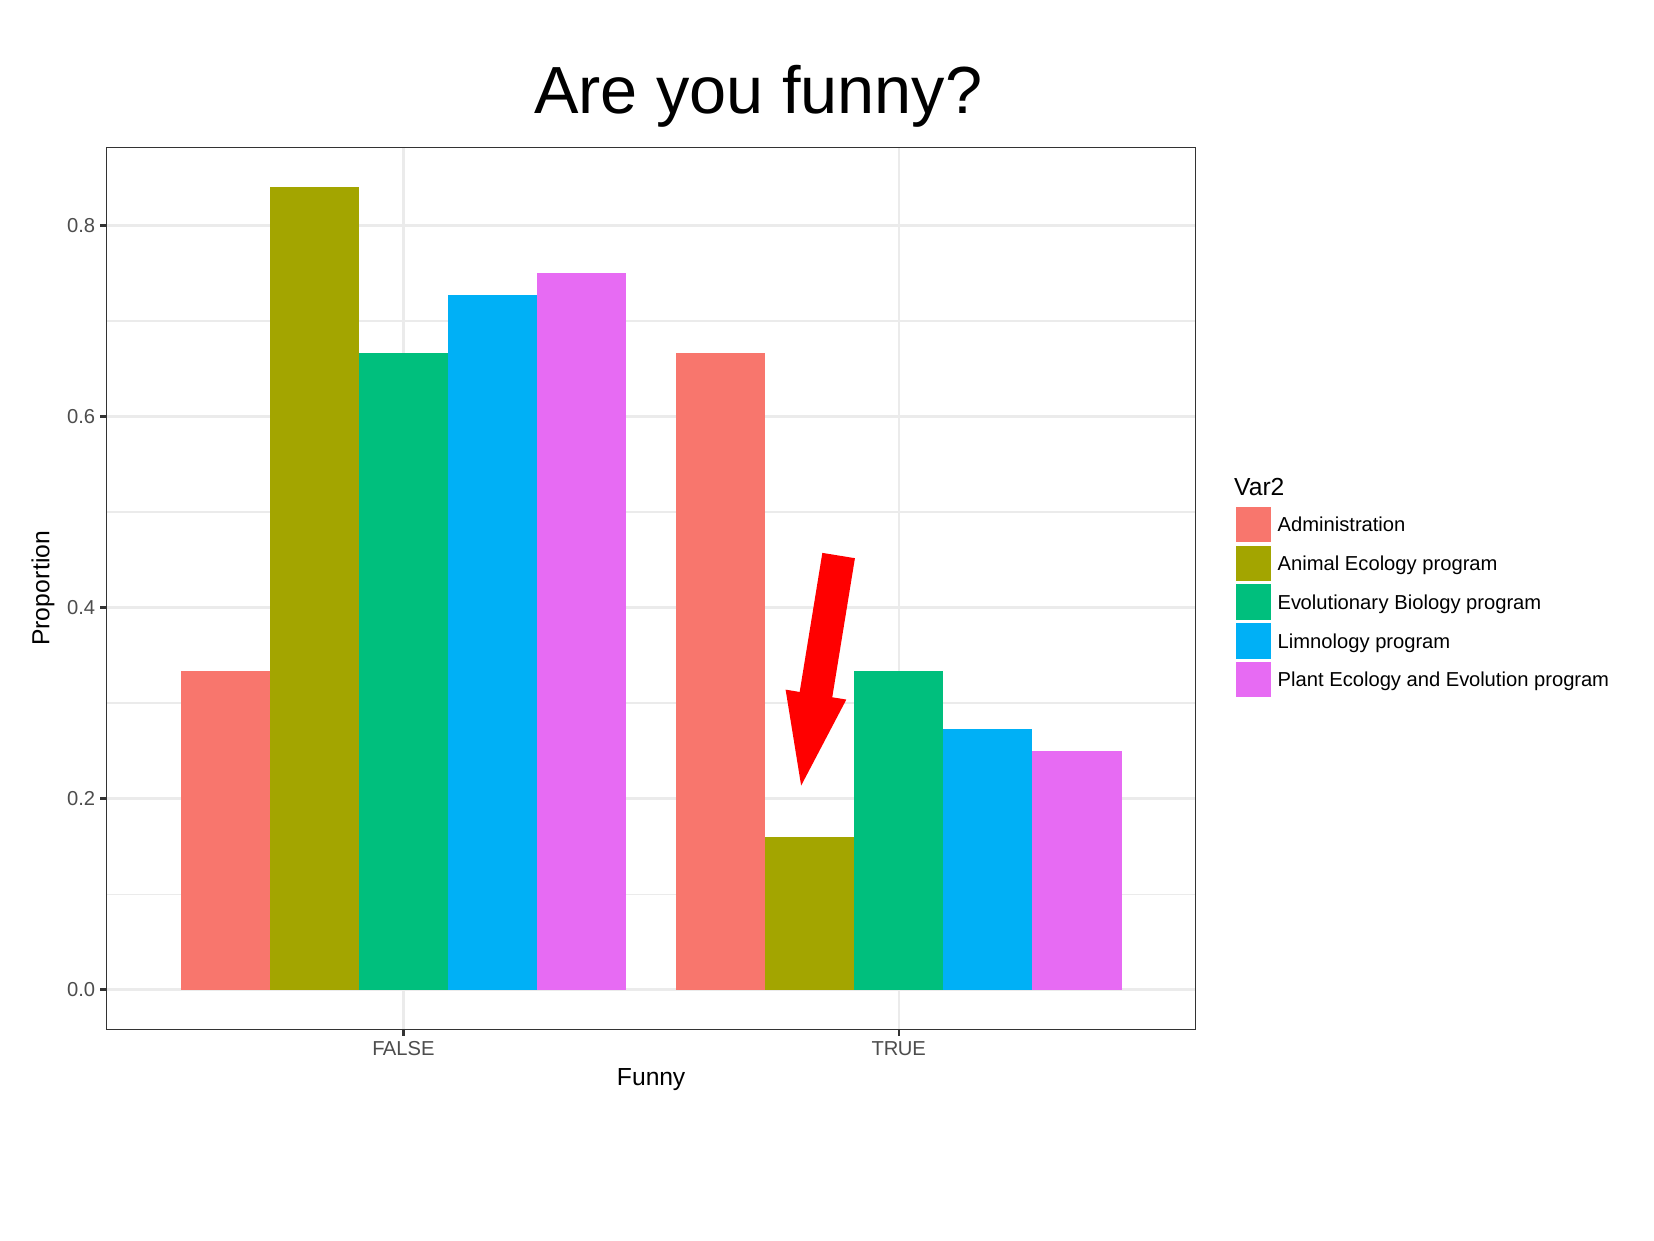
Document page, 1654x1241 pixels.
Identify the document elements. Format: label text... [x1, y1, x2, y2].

text_box Are you funny? [143, 45, 1374, 135]
picture [19, 134, 1635, 1104]
